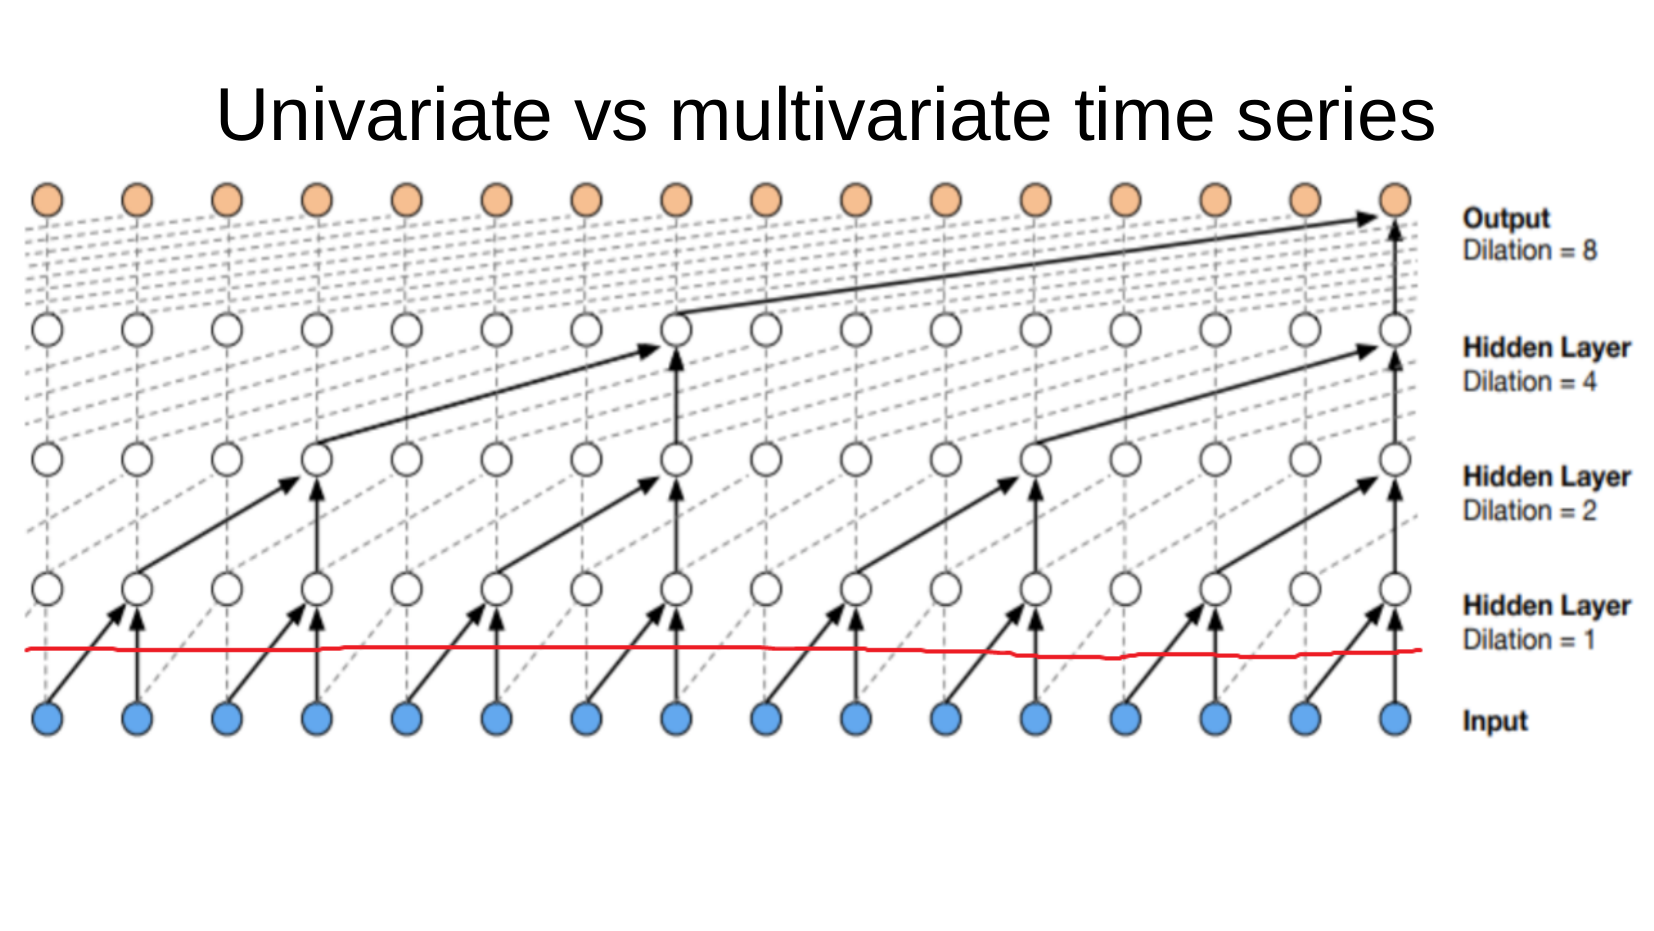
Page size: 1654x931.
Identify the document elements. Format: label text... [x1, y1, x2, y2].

title Univariate vs multivariate time series [82, 12, 1571, 147]
picture [0, 147, 1654, 779]
